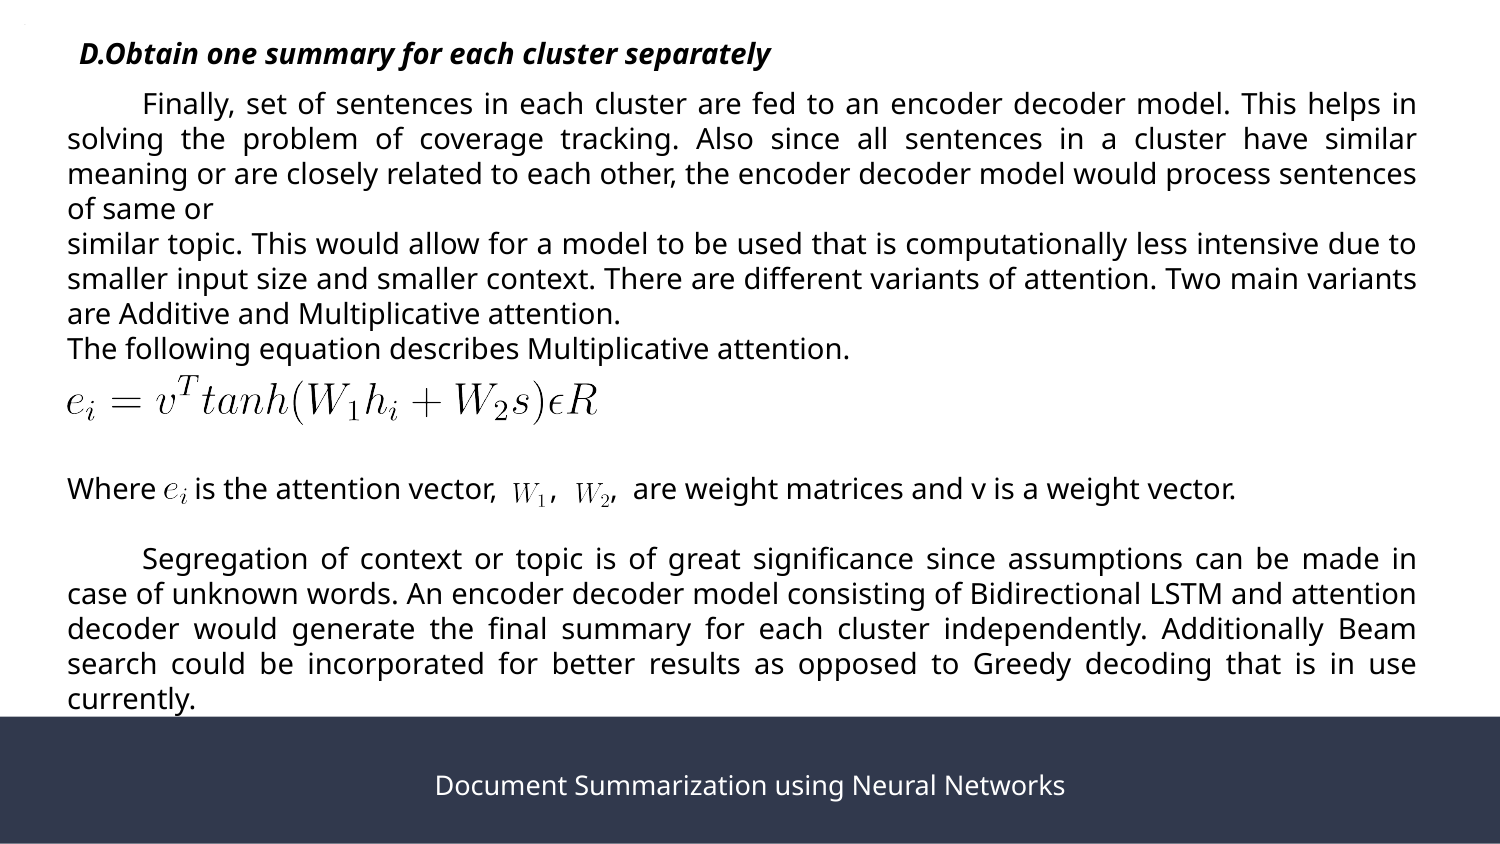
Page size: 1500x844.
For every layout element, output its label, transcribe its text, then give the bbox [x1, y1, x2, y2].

list Document Summarization using Neural Networks [0, 725, 1500, 844]
picture [164, 483, 187, 504]
picture [576, 483, 609, 507]
picture [513, 483, 545, 507]
text_box D.Obtain one summary for each cluster separately [64, 20, 1439, 68]
picture [67, 375, 597, 425]
text_box Finally, set of sentences in each cluster are fed to an encoder decoder model. This helps in solving the problem of coverage tracking. Also since all sentences in a cluster have similar meaning or are closely related to each other, the encoder decoder model would process sentences of same or similar topic. This would allow for a model to be used that is computationally less intensive due to smaller input size and smaller context. There are different variants of attention. Two main variants are Additive and Multiplicative attention. The following equation describes Multiplicative attention. Where is the attention vector, , , are weight matrices and v is a weight vector. Segregation of context or topic is of great significance since assumptions can be made in case of unknown words. An encoder decoder model consisting of Bidirectional LSTM and attention decoder would generate the final summary for each cluster independently. Additionally Beam search could be incorporated for better results as opposed to Greedy decoding that is in use currently. [52, 92, 1434, 708]
